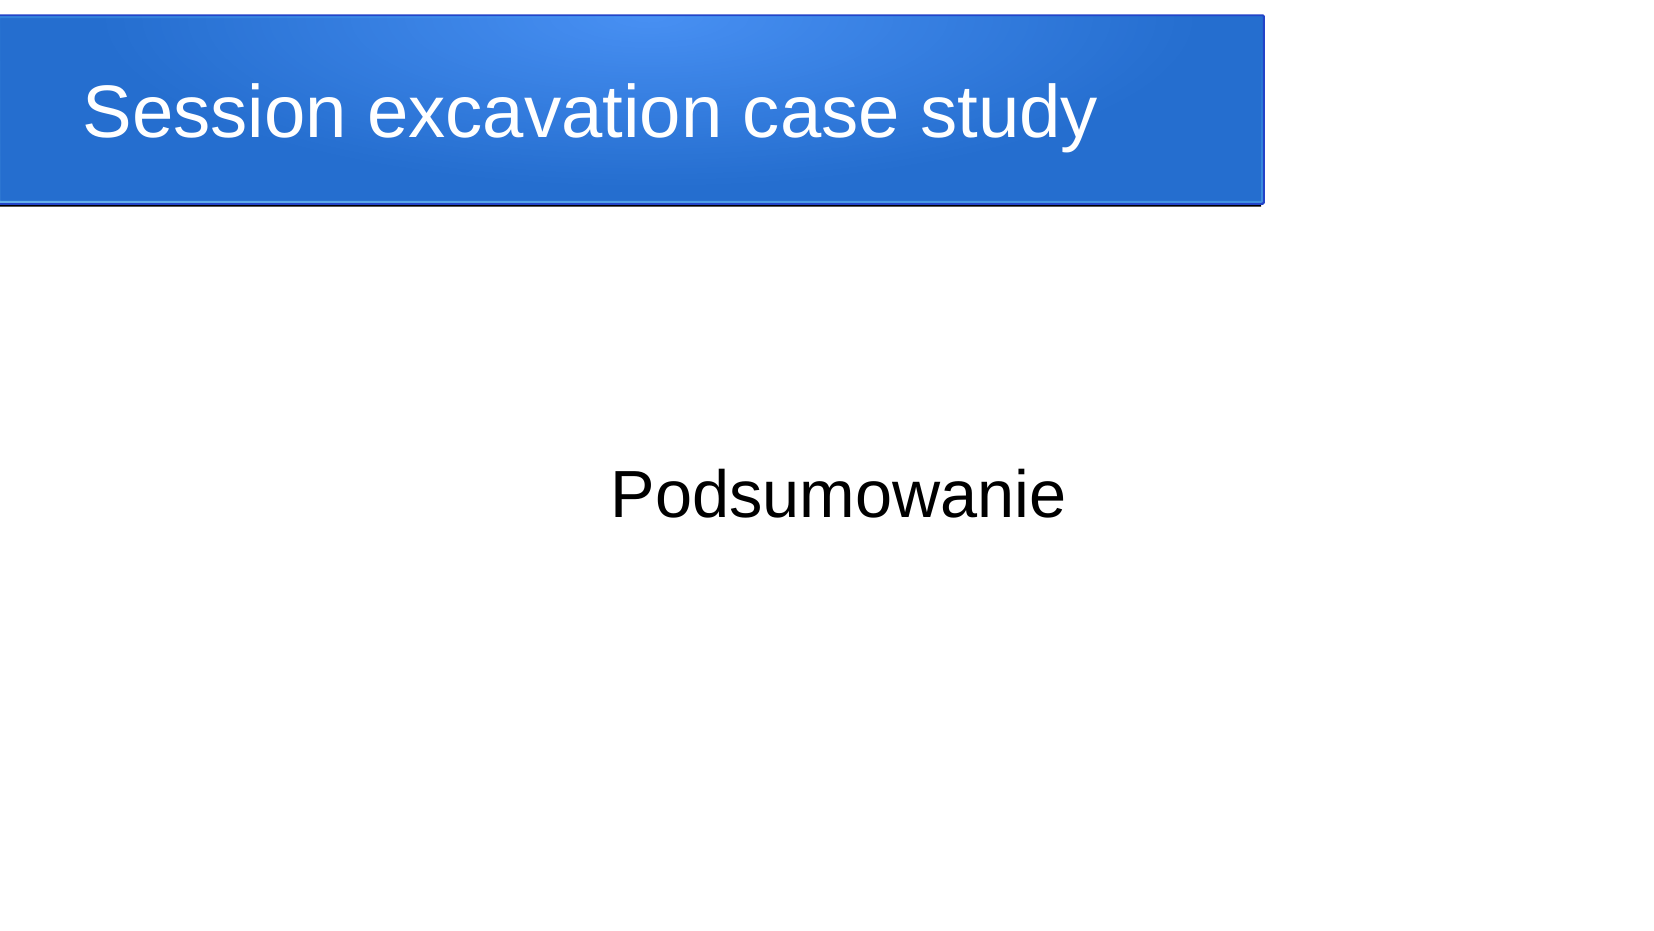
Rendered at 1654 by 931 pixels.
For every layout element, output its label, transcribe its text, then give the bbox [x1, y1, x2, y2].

subtitle Podsumowanie [82, 224, 1571, 764]
title Session excavation case study [82, 35, 1235, 189]
